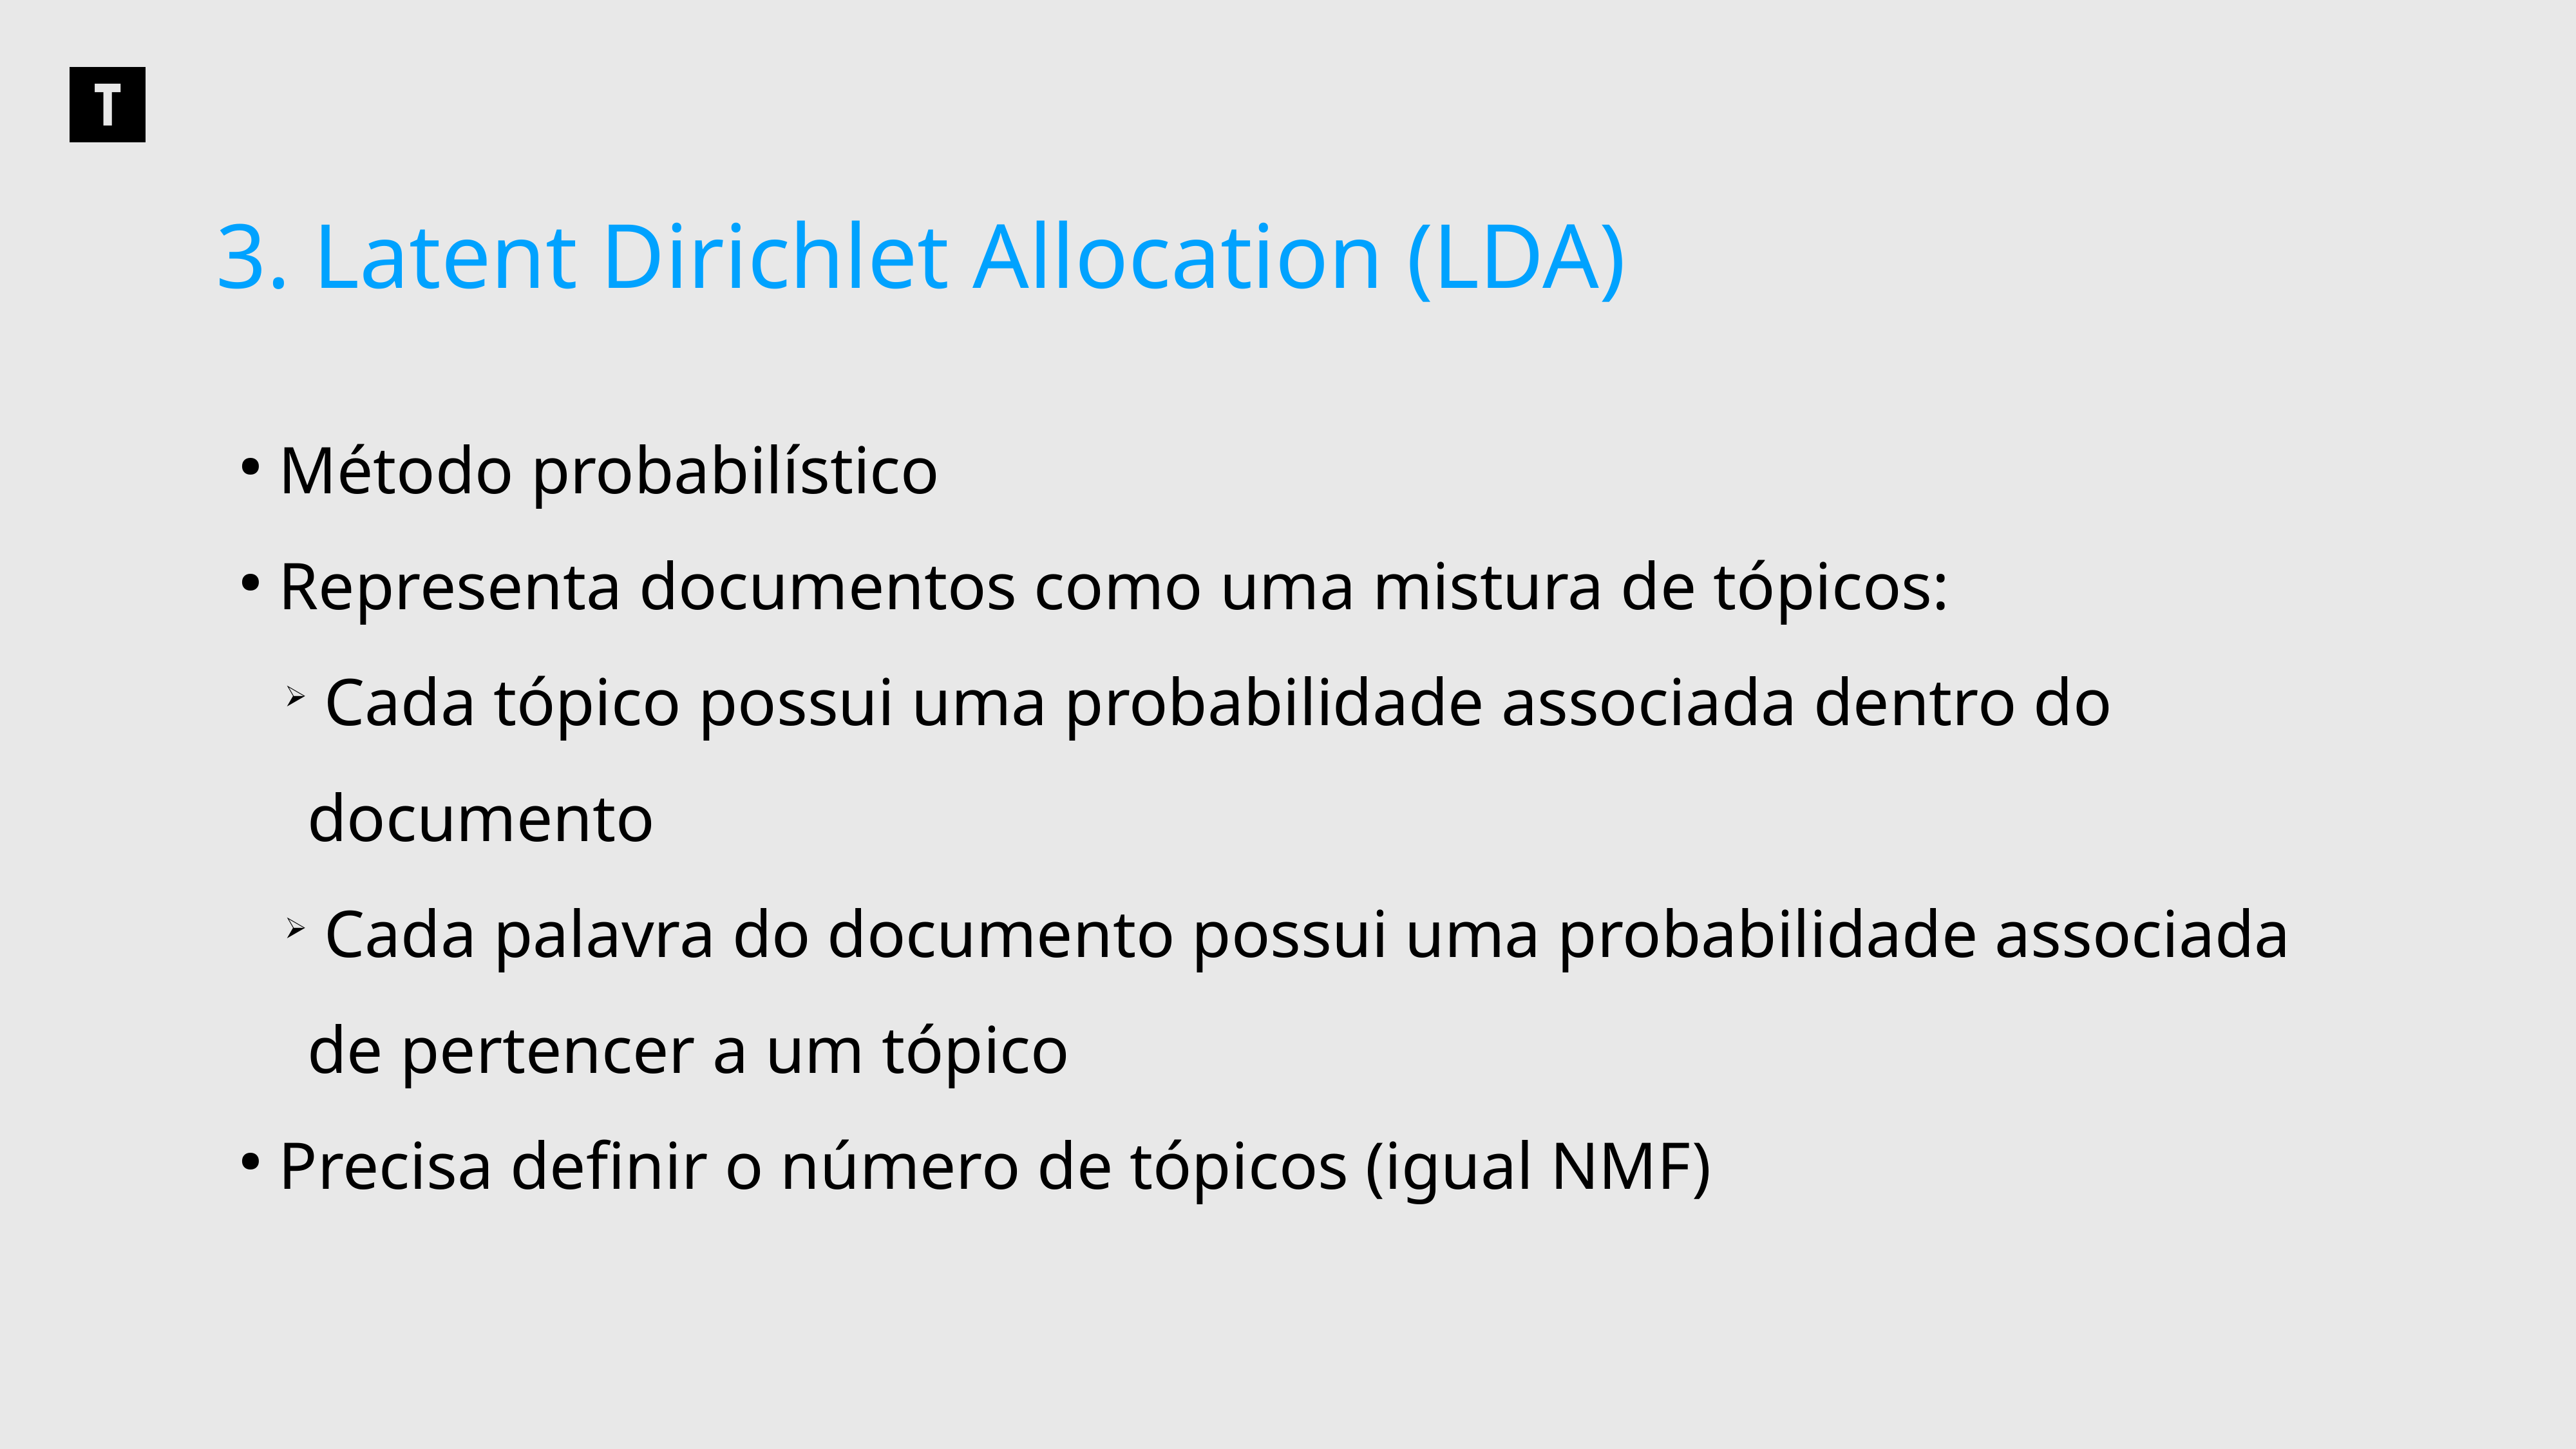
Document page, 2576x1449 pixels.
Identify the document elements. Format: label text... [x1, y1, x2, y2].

text_box 3. Latent Dirichlet Allocation (LDA) [211, 194, 2267, 312]
text_box Método probabilístico Representa documentos como uma mistura de tópicos: Cada tópico possui uma probabilidade associada dentro do documento Cada palavra do documento possui uma probabilidade associada de pertencer a um tópico Precisa definir o número de tópicos (igual NMF) [211, 385, 2351, 589]
picture [70, 67, 146, 142]
